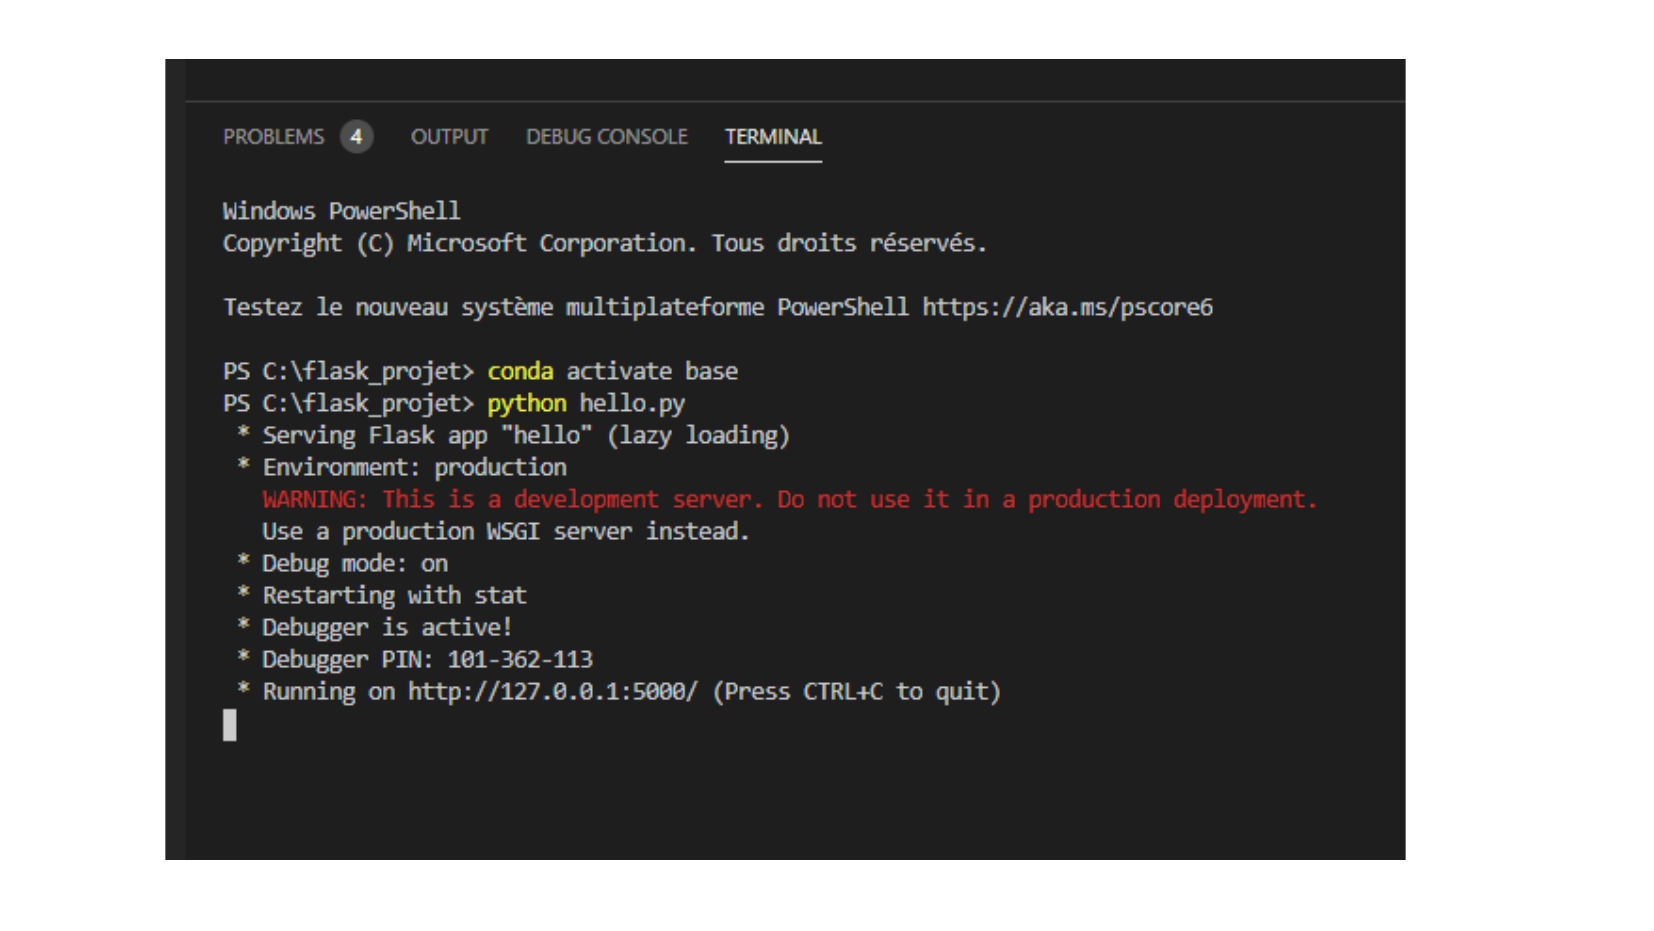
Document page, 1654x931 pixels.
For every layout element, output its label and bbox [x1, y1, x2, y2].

picture [165, 59, 1406, 860]
